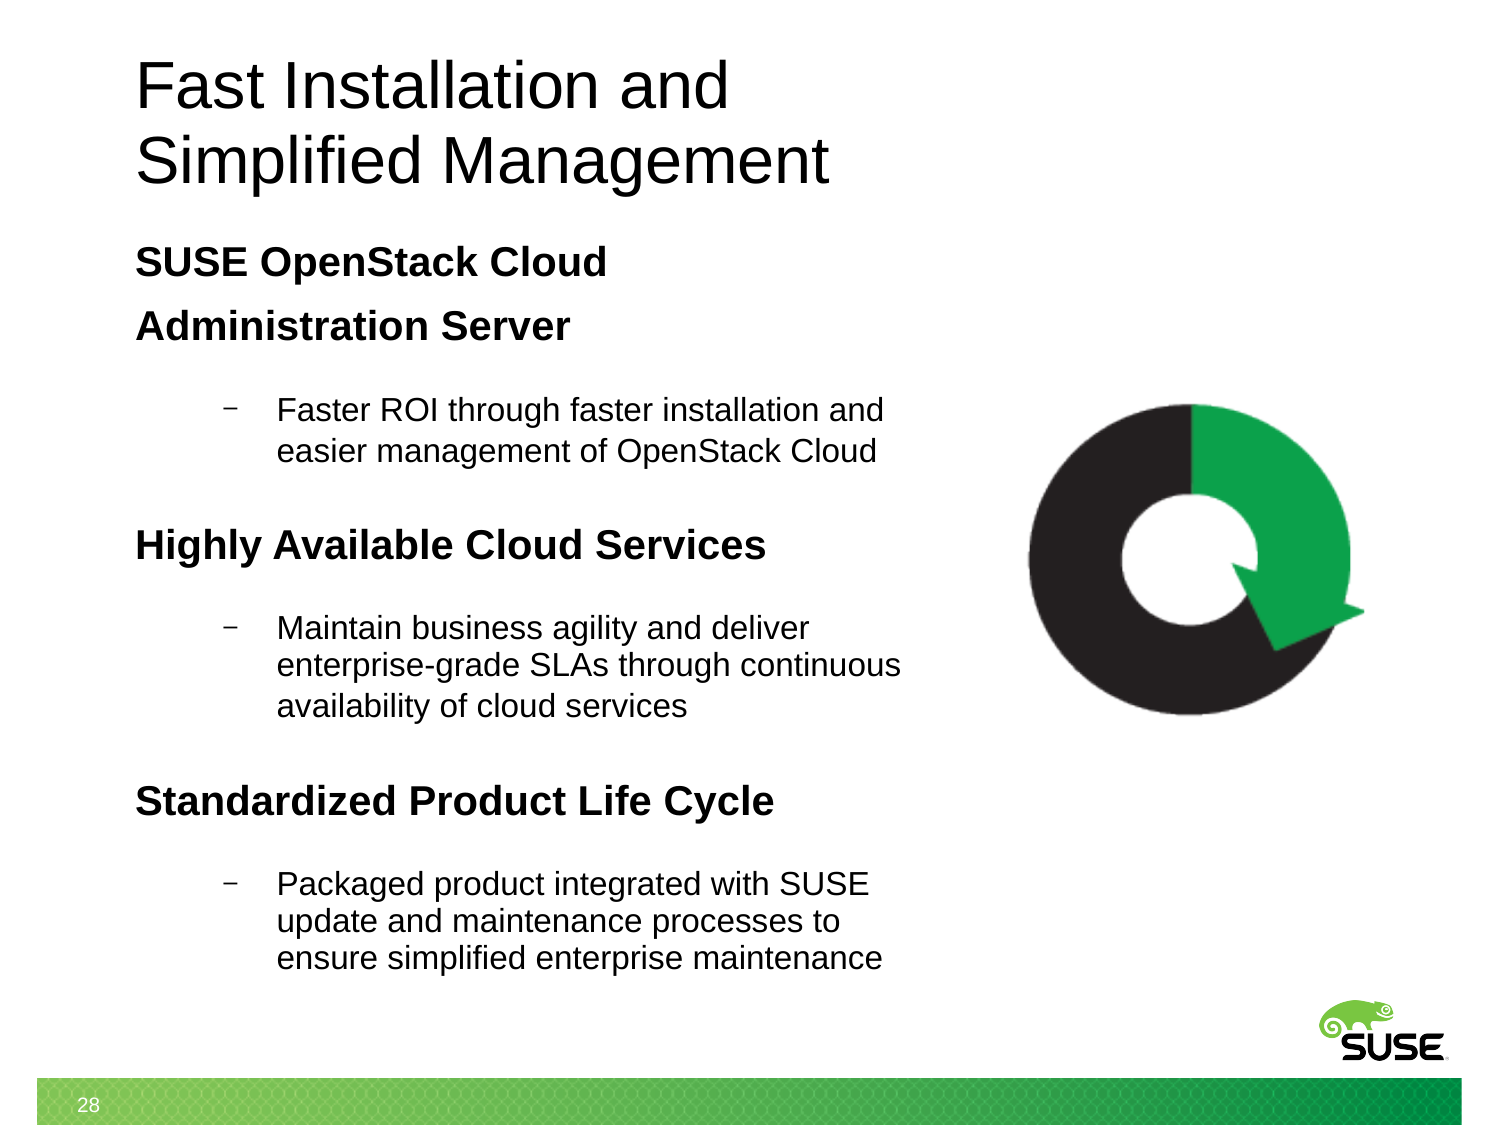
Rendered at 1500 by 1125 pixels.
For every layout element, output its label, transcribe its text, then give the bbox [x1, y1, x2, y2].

picture [1019, 397, 1365, 728]
picture [1319, 1000, 1449, 1061]
title Fast Installation and Simplified Management [135, 41, 1372, 204]
list SUSE OpenStack Cloud Administration Server Faster ROI through faster installation and easier management of OpenStack Cloud Highly Available Cloud Services Maintain business agility and deliver enterprise-grade SLAs through continuous availability of cloud services Standardized Product Life Cycle Packaged product integrated with SUSE update and maintenance processes to ensure simplified enterprise maintenance [135, 238, 931, 1051]
picture [37, 1078, 1462, 1125]
